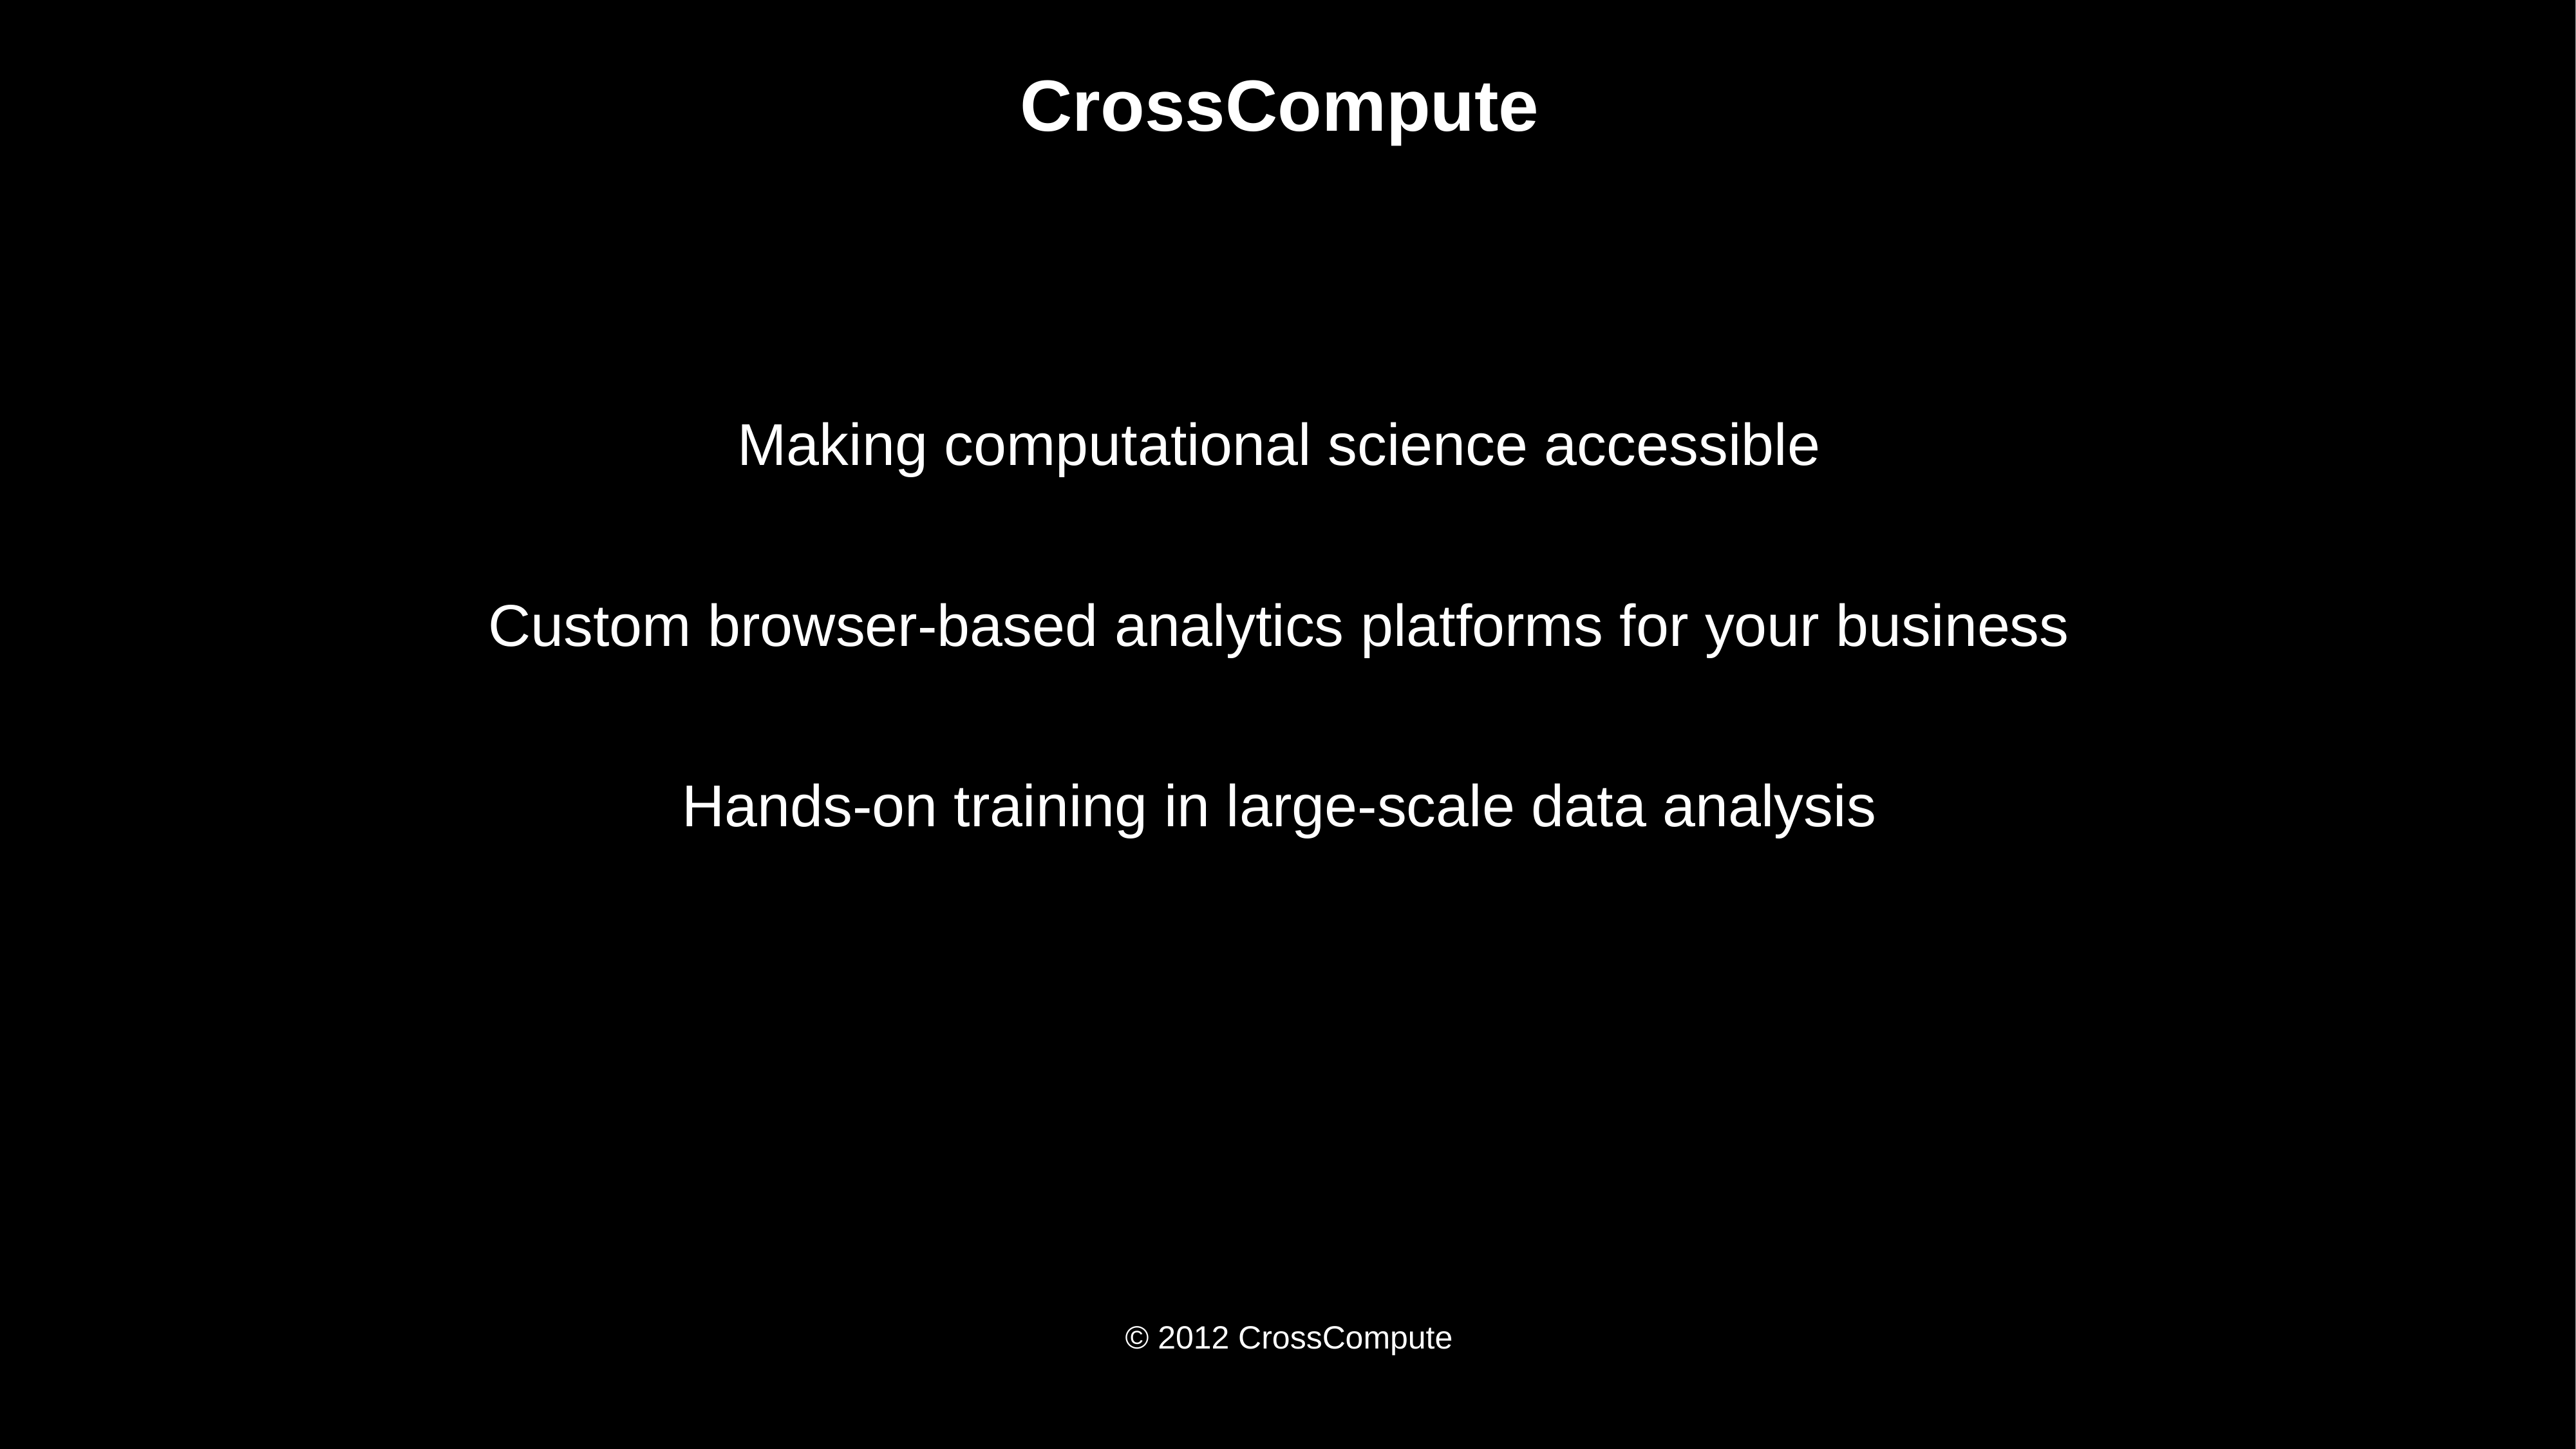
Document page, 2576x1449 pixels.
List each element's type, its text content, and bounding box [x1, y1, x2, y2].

list Making computational science accessible Custom browser-based analytics platforms for your business Hands-on training in large-scale data analysis [72, 231, 2488, 1073]
title CrossCompute [72, 19, 2488, 193]
